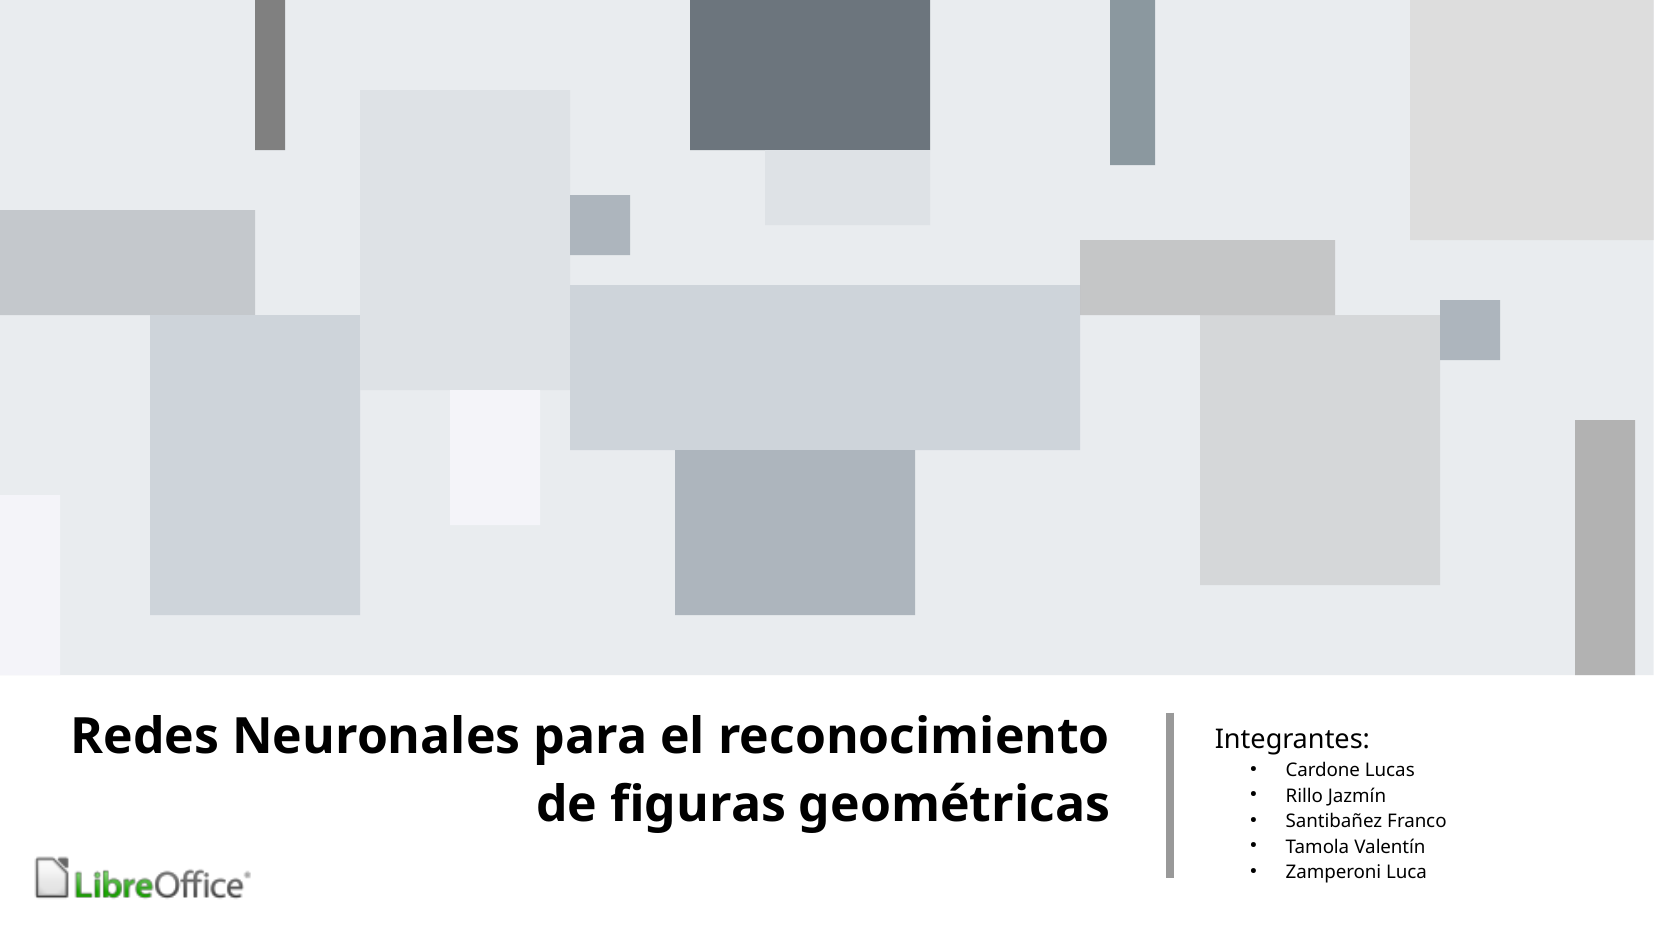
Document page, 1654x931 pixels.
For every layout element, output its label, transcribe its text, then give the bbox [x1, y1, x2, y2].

text_box Redes Neuronales para el reconocimiento de figuras geométricas [37, 692, 1126, 903]
text_box Integrantes: Cardone Lucas Rillo Jazmín Santibañez Franco Tamola Valentín Zamperoni Luca [1200, 712, 1591, 892]
picture [30, 852, 256, 903]
